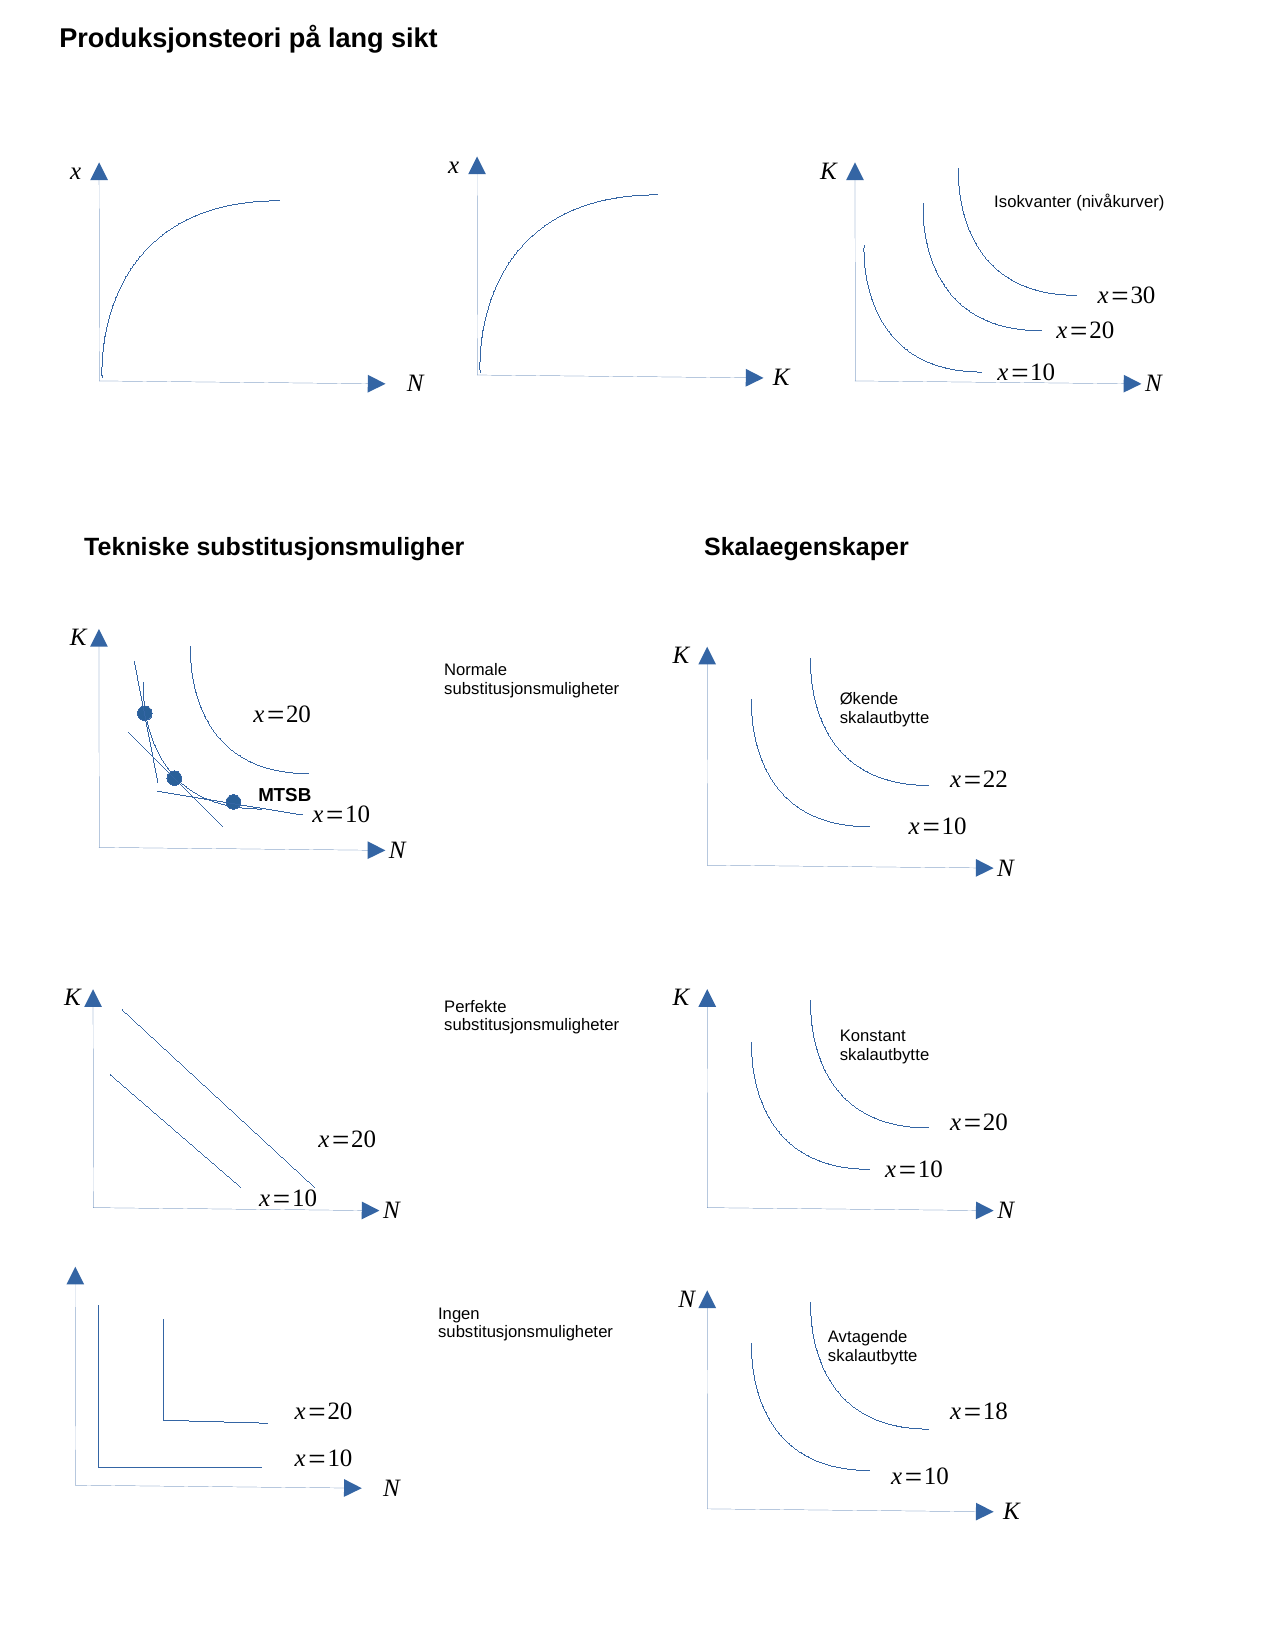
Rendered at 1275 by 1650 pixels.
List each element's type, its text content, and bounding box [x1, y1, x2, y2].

text_box [137, 705, 153, 721]
text_box Produksjonsteori på lang sikt [44, 15, 473, 81]
text_box Økende skalautbytte [825, 682, 945, 735]
chart [664, 617, 706, 670]
text_box Tekniske substitusjonsmuligher [69, 525, 604, 586]
chart [62, 623, 95, 652]
chart [670, 1285, 704, 1313]
chart [251, 1184, 324, 1213]
chart [942, 1108, 1016, 1136]
text_box [226, 794, 241, 810]
chart [245, 700, 319, 729]
text_box Konstant skalautbytte [825, 1018, 945, 1072]
chart [381, 855, 414, 865]
chart [942, 765, 1015, 794]
text_box Skalaegenskaper [689, 525, 1224, 586]
chart [989, 358, 1063, 386]
text_box [166, 770, 182, 786]
text_box MTSB [243, 776, 426, 855]
chart [877, 1155, 950, 1184]
chart [989, 854, 1022, 882]
text_box Normale substitusjonsmuligheter [429, 652, 635, 724]
chart [942, 1397, 1015, 1426]
text_box Avtagende skalautbytte [813, 1319, 933, 1373]
chart [989, 1196, 1022, 1225]
chart [1137, 369, 1170, 398]
chart [310, 1125, 384, 1154]
chart [901, 812, 974, 841]
chart [286, 1397, 360, 1426]
chart [375, 1474, 408, 1502]
text_box Perfekte substitusjonsmuligheter [429, 989, 635, 1061]
text_box Ingen substitusjonsmuligheter [423, 1296, 629, 1387]
text_box Isokvanter (nivåkurver) [979, 184, 1180, 219]
chart [62, 157, 89, 186]
chart [1048, 316, 1122, 345]
chart [883, 1462, 956, 1491]
chart [56, 984, 89, 1012]
chart [812, 157, 845, 186]
chart [995, 1497, 1028, 1526]
chart [440, 151, 467, 180]
chart [1089, 281, 1163, 310]
chart [286, 1444, 360, 1473]
chart [765, 363, 798, 392]
chart [375, 1196, 408, 1225]
chart [398, 369, 432, 398]
chart [664, 984, 698, 1012]
